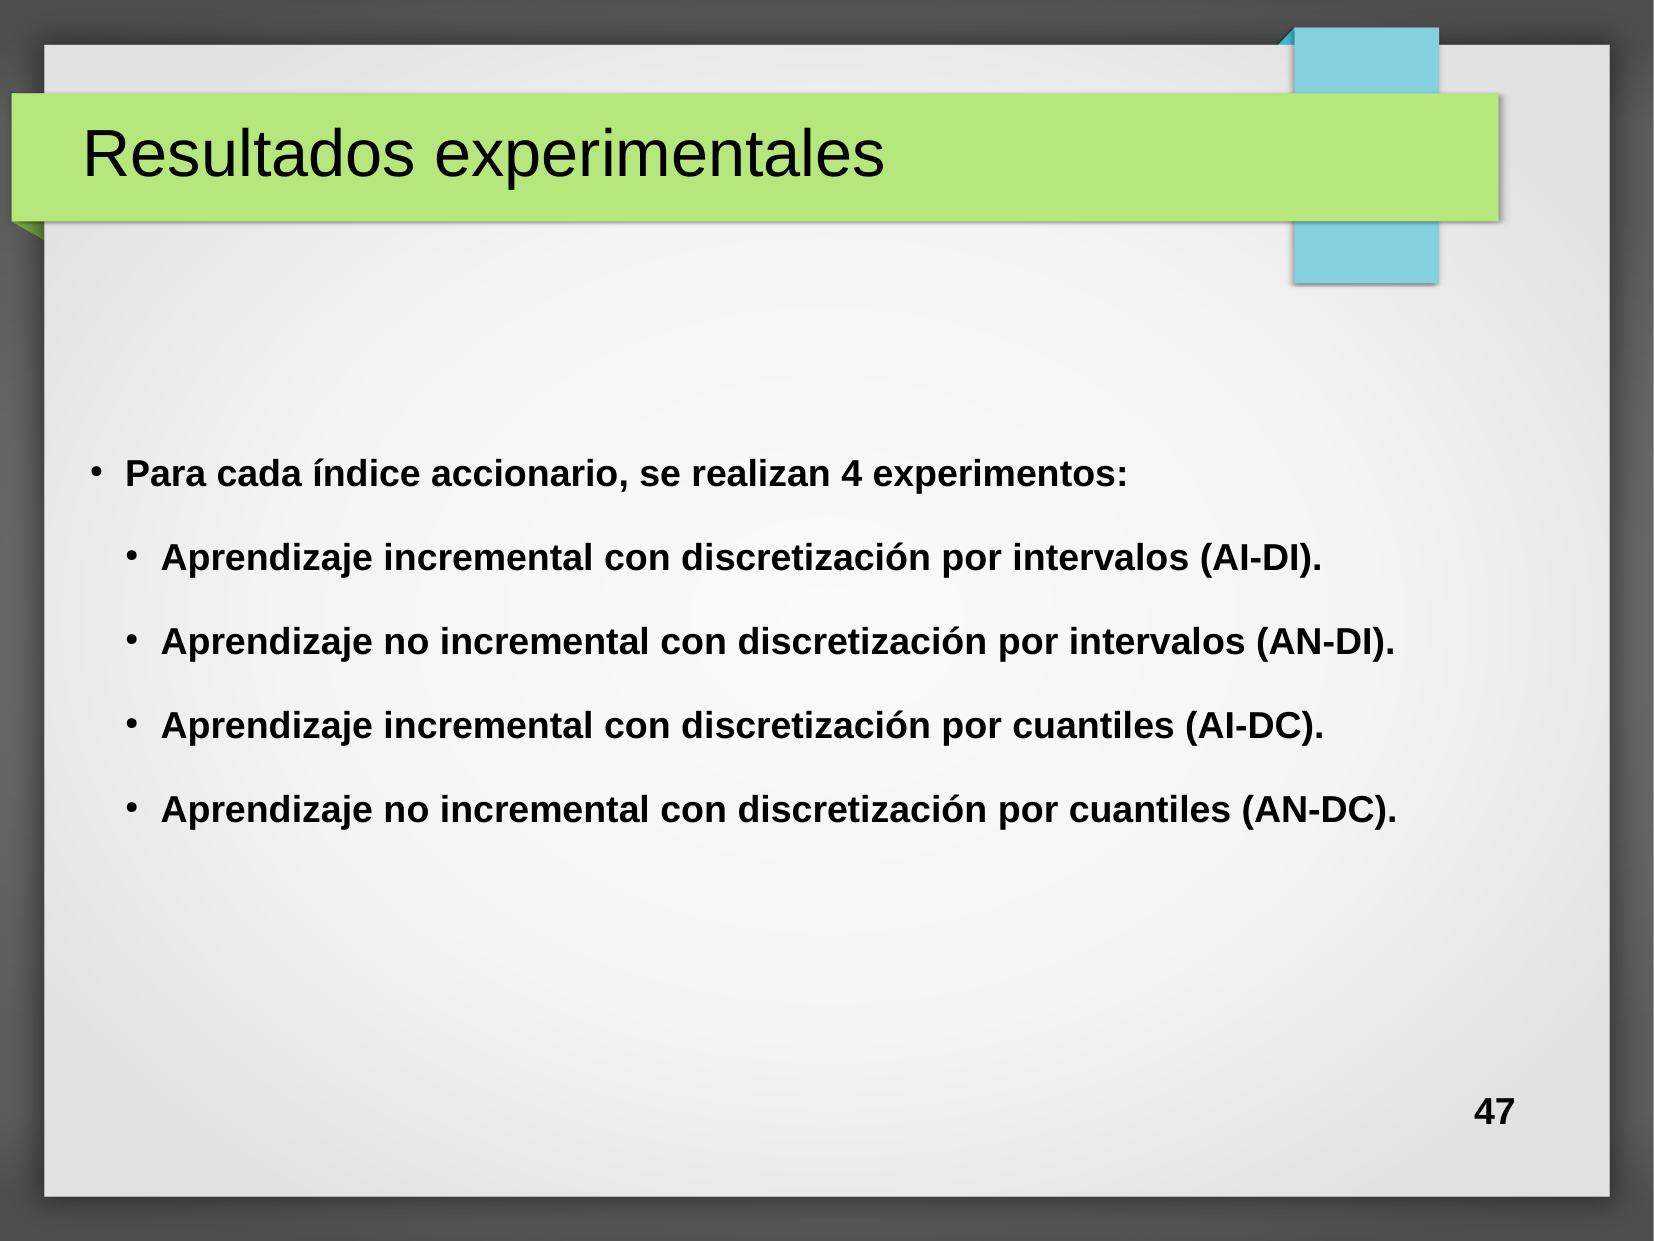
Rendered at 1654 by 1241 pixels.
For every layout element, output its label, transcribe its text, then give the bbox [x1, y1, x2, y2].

text_box <number> [1459, 1083, 1654, 1154]
picture [0, 0, 1654, 1241]
text_box Para cada índice accionario, se realizan 4 experimentos: Aprendizaje incremental con discretización por intervalos (AI-DI). Aprendizaje no incremental con discretización por intervalos (AN-DI). Aprendizaje incremental con discretización por cuantiles (AI-DC). Aprendizaje no incremental con discretización por cuantiles (AN-DC). [75, 444, 1486, 838]
title Resultados experimentales [82, 79, 1501, 229]
